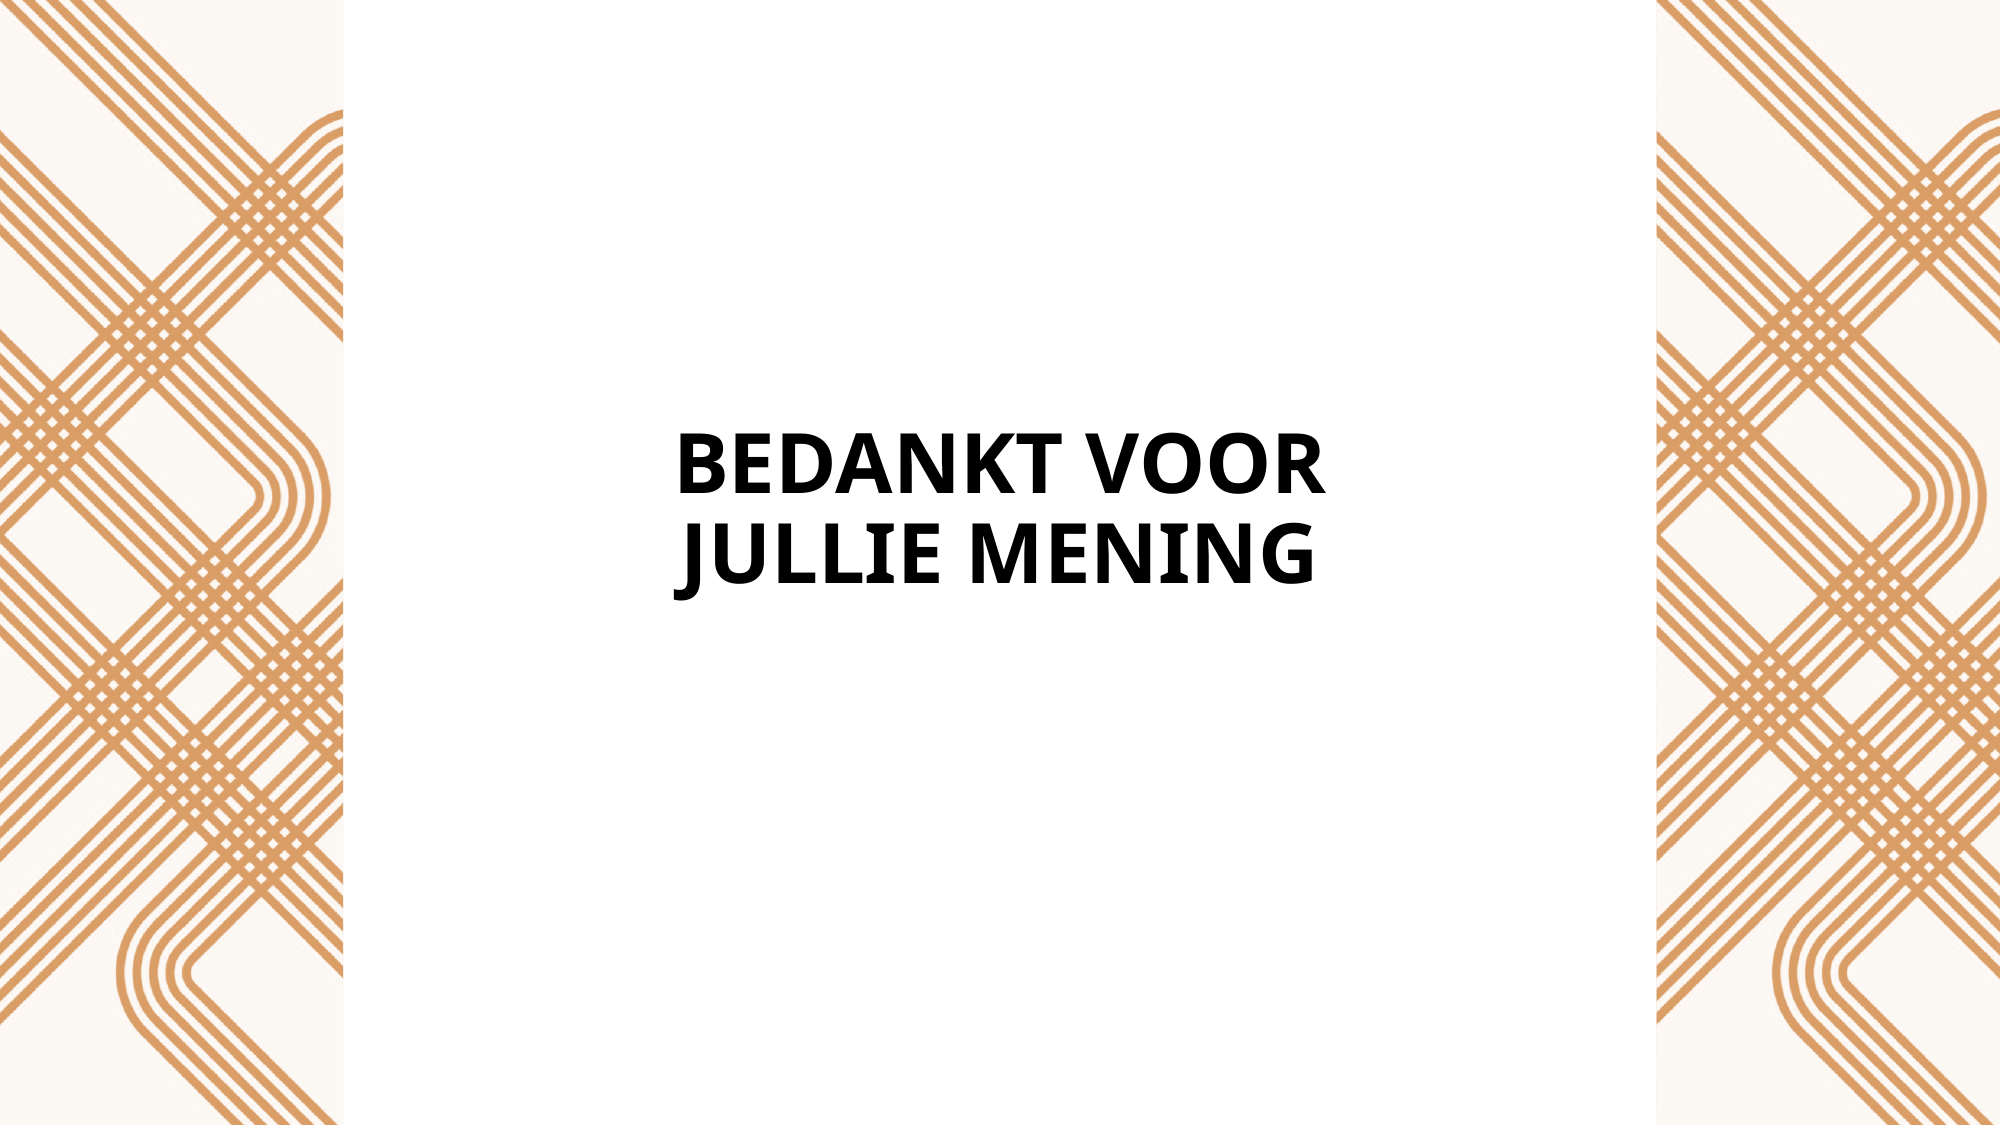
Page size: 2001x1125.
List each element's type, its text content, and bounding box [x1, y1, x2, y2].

title BEDANKT VOOR JULLIE MENING [591, 408, 1409, 609]
picture [1656, 0, 2000, 1125]
picture [0, 0, 344, 1125]
